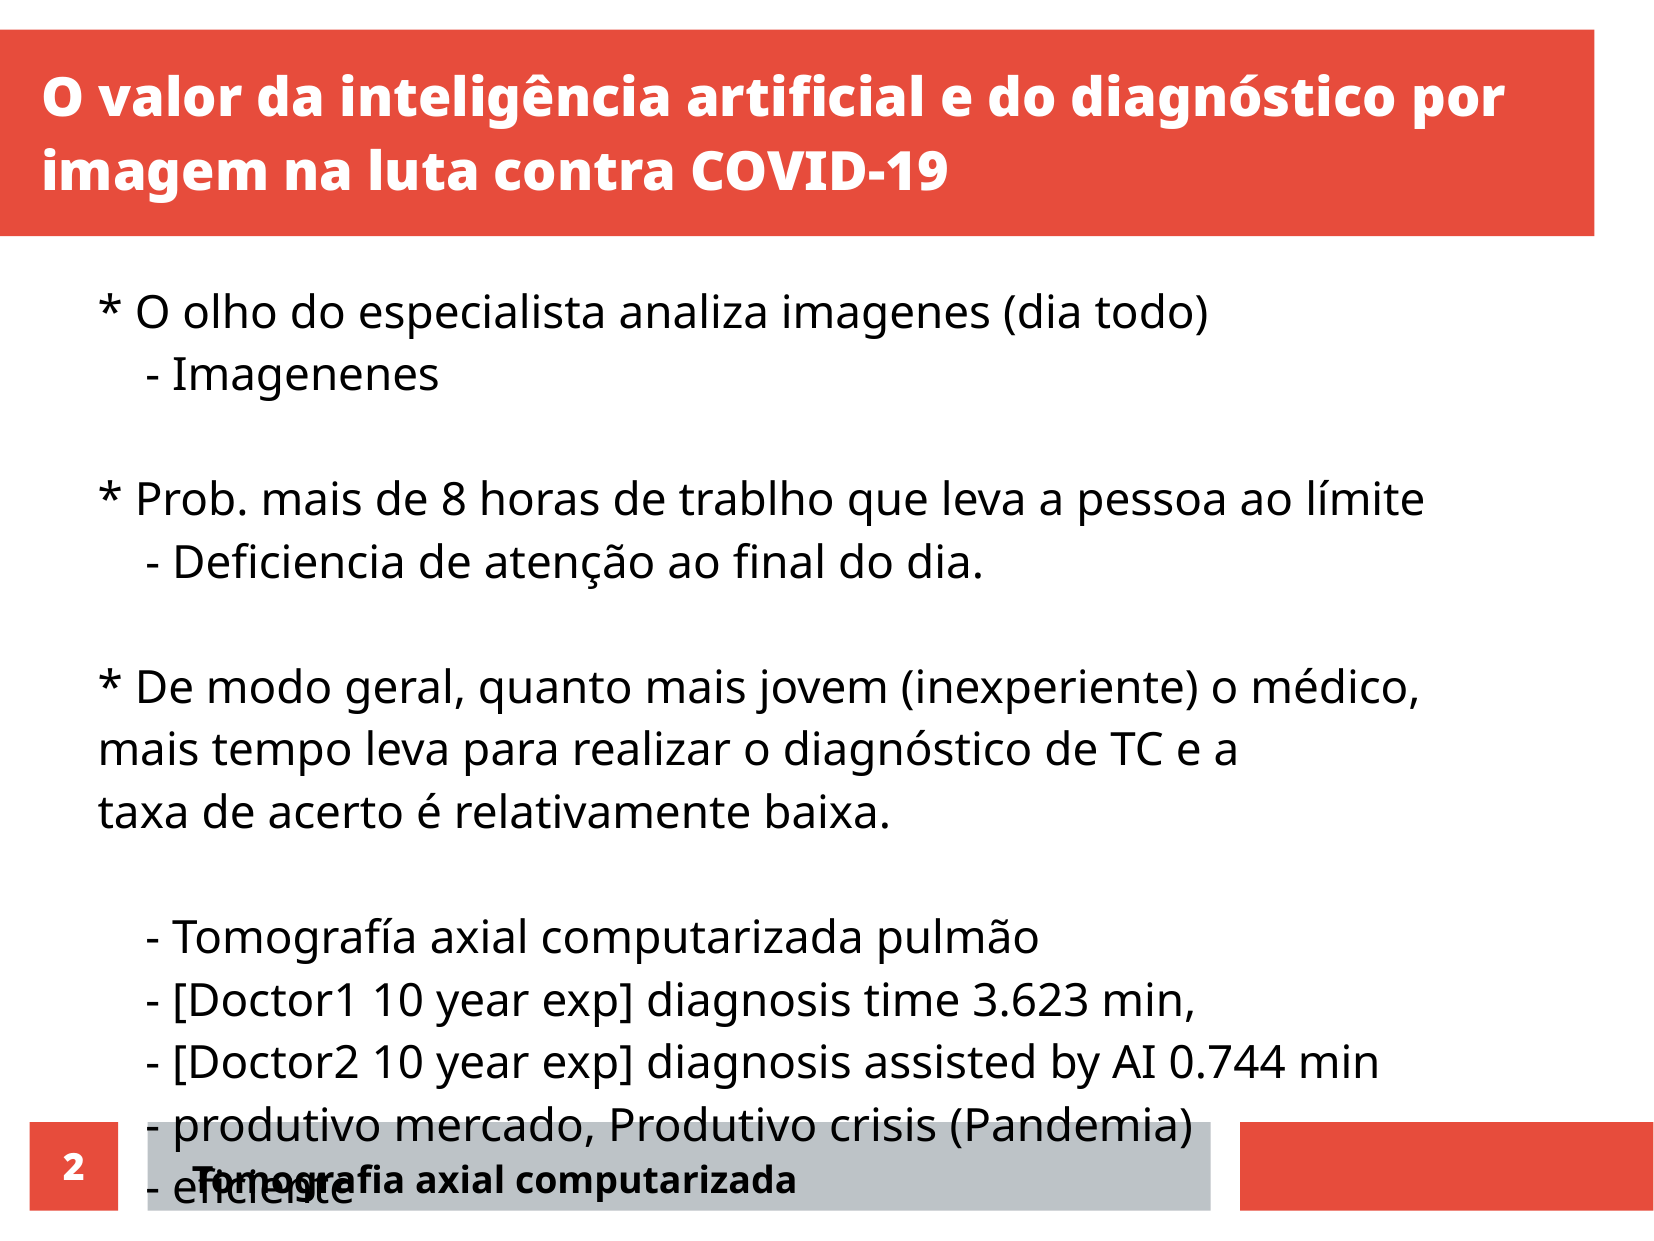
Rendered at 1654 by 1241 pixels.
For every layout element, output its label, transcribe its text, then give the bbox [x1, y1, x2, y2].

title O valor da inteligência artificial e do diagnóstico por imagem na luta contra COVID-19 [41, 59, 1613, 207]
text_box Tomografia axial computarizada [177, 1146, 1205, 1205]
text_box * O olho do especialista analiza imagenes (dia todo) - Imagenenes * Prob. mais de 8 horas de trablho que leva a pessoa ao límite - Deficiencia de atenção ao final do dia. * De modo geral, quanto mais jovem (inexperiente) o médico, mais tempo leva para realizar o diagnóstico de TC e a taxa de acerto é relativamente baixa. - Tomografía axial computarizada pulmão - [Doctor1 10 year exp] diagnosis time 3.623 min, - [Doctor2 10 year exp] diagnosis assisted by AI 0.744 min - produtivo mercado, Produtivo crisis (Pandemia) - eficiente [82, 271, 1583, 1086]
